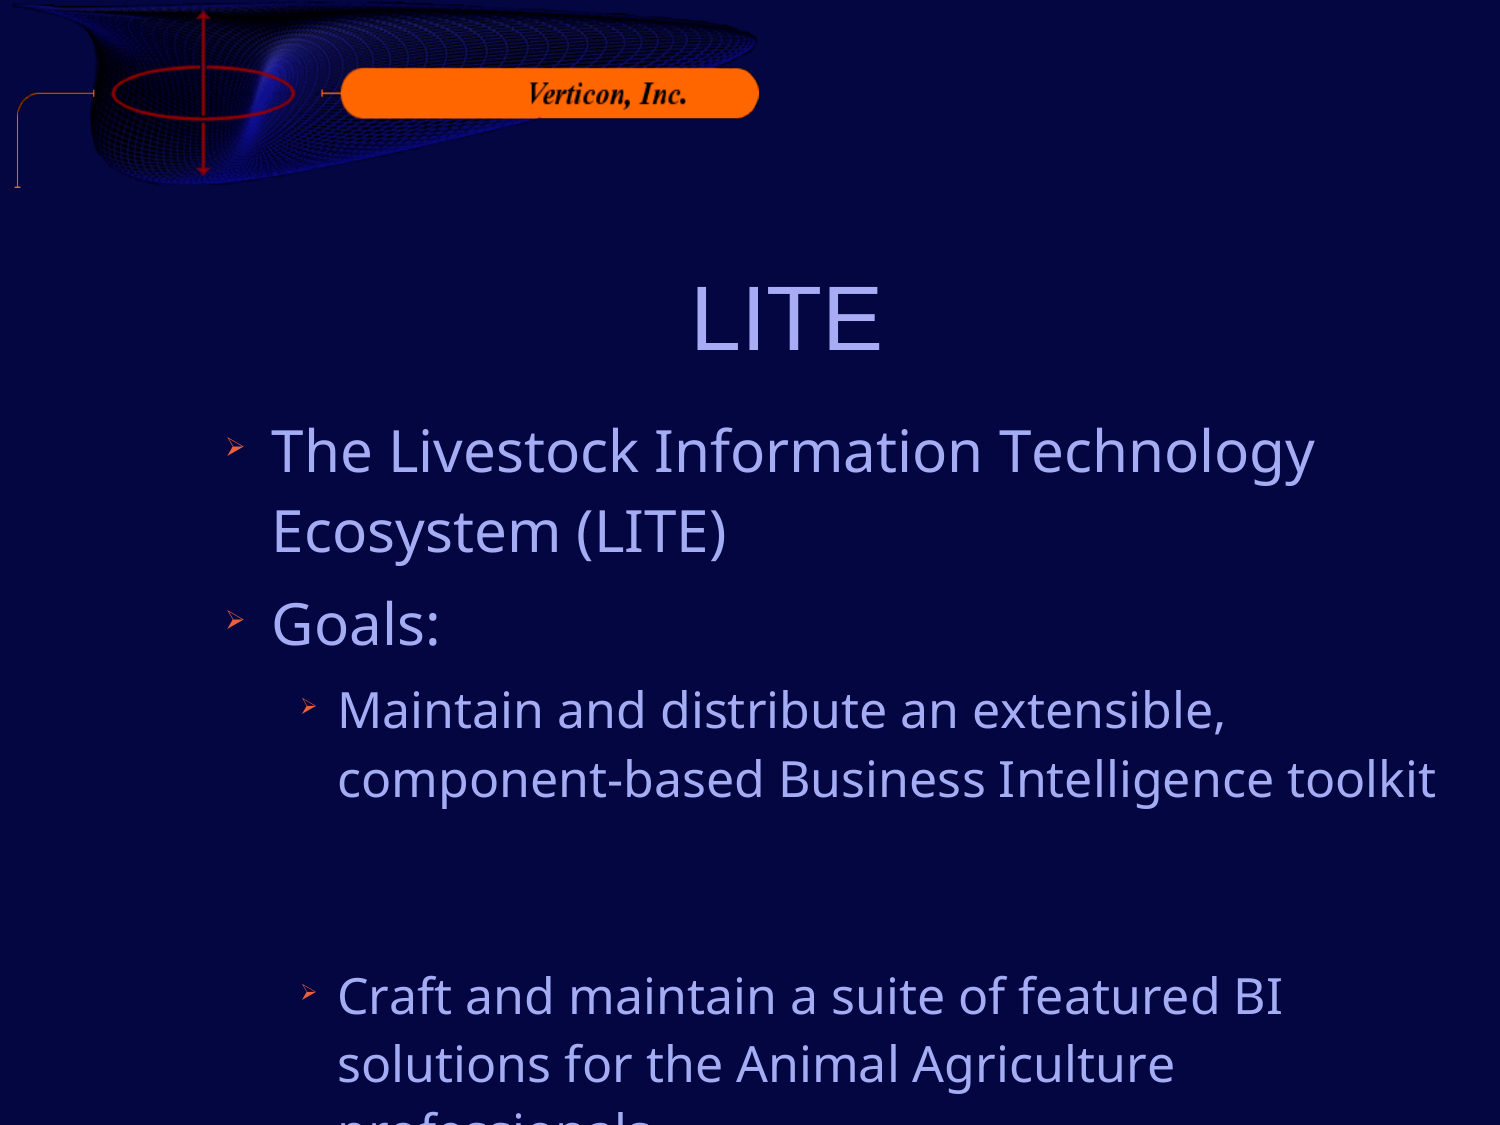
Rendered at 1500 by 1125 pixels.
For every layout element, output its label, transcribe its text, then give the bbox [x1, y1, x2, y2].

list The Livestock Information Technology Ecosystem (LITE) Goals: Maintain and distribute an extensible, component-based Business Intelligence toolkit Craft and maintain a suite of featured BI solutions for the Animal Agriculture professionals. [150, 410, 1463, 1088]
picture [8, 0, 759, 188]
title LITE [112, 224, 1463, 413]
